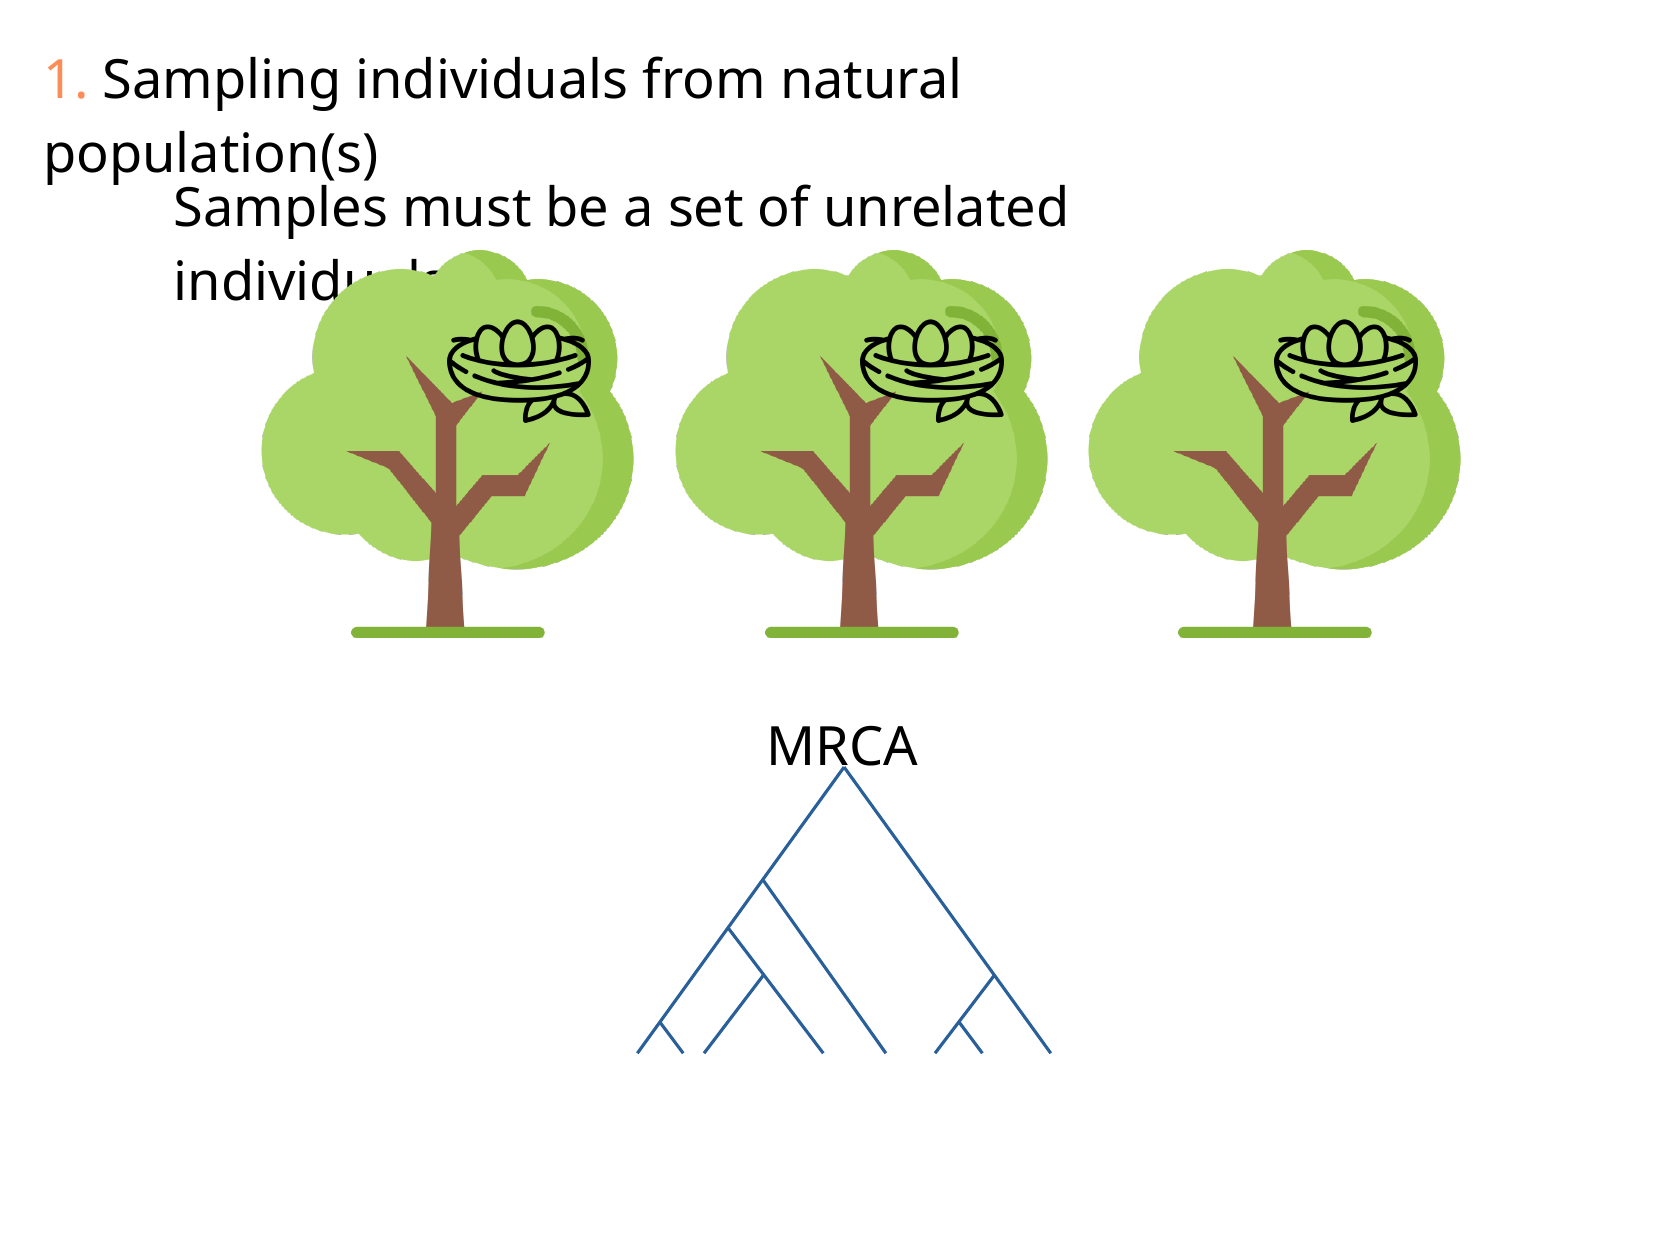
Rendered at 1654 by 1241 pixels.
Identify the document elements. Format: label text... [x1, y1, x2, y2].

picture [1080, 250, 1468, 638]
text_box MRCA [696, 699, 989, 773]
picture [253, 250, 641, 638]
text_box 1. Sampling individuals from natural population(s) [28, 33, 1205, 107]
text_box Samples must be a set of unrelated individuals [158, 161, 1347, 260]
picture [667, 250, 1055, 638]
